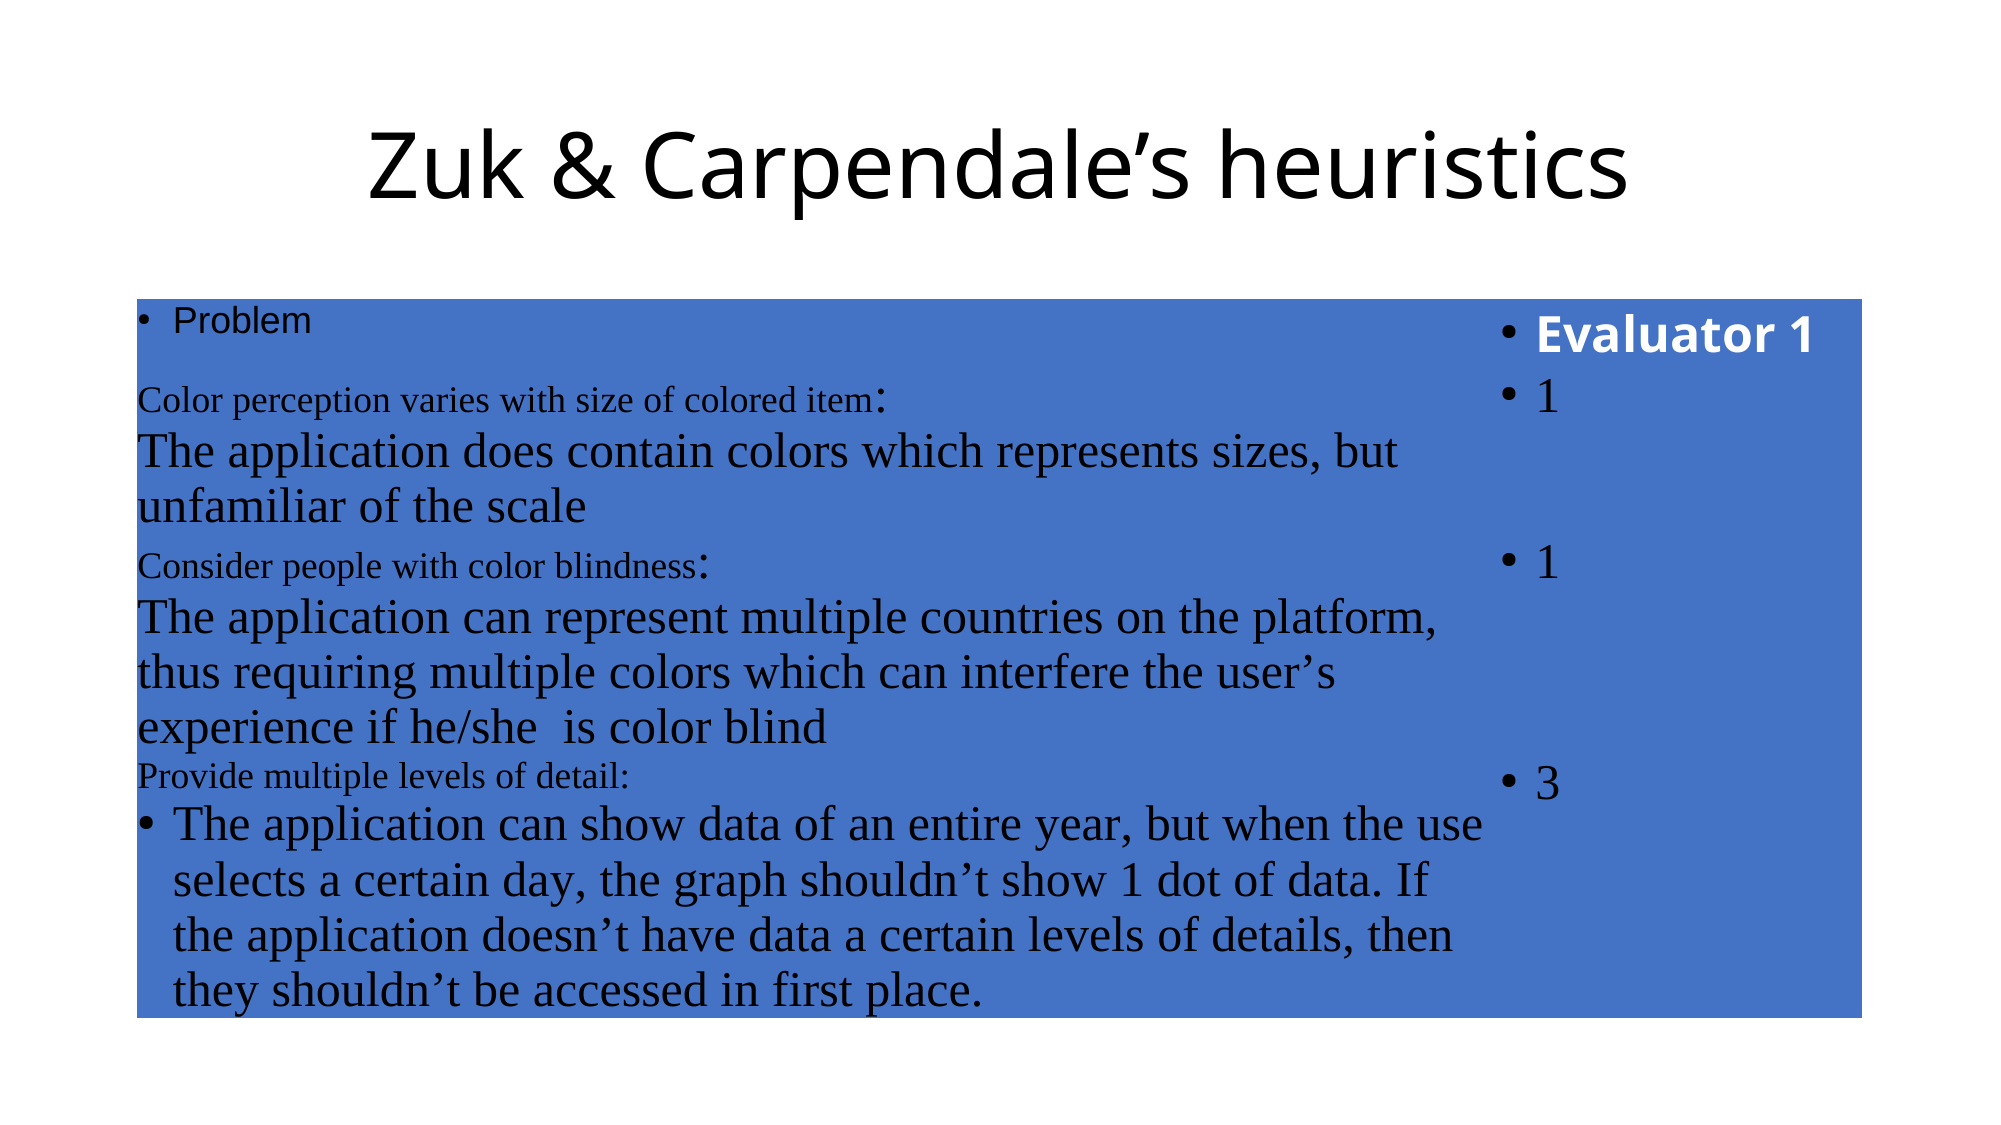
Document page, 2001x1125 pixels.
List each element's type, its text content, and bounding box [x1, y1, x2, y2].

table_cell 1 [1500, 534, 1862, 755]
title Zuk & Carpendale’s heuristics [137, 59, 1863, 278]
table_cell 1 [1500, 368, 1862, 534]
table_cell Provide multiple levels of detail: The application can show data of an entire year, but when the use selects a certain day, the graph shouldn’t show 1 dot of data. If the application doesn’t have data a certain levels of details, then they shouldn’t be accessed in first place. [137, 755, 1500, 1018]
table_header Problem [137, 299, 1500, 368]
table_cell Color perception varies with size of colored item: The application does contain colors which represents sizes, but unfamiliar of the scale [137, 368, 1500, 534]
table_header Evaluator 1 [1500, 299, 1862, 368]
table_cell 3 [1500, 755, 1862, 1018]
table_cell Consider people with color blindness: The application can represent multiple countries on the platform, thus requiring multiple colors which can interfere the user’s experience if he/she is color blind [137, 534, 1500, 755]
